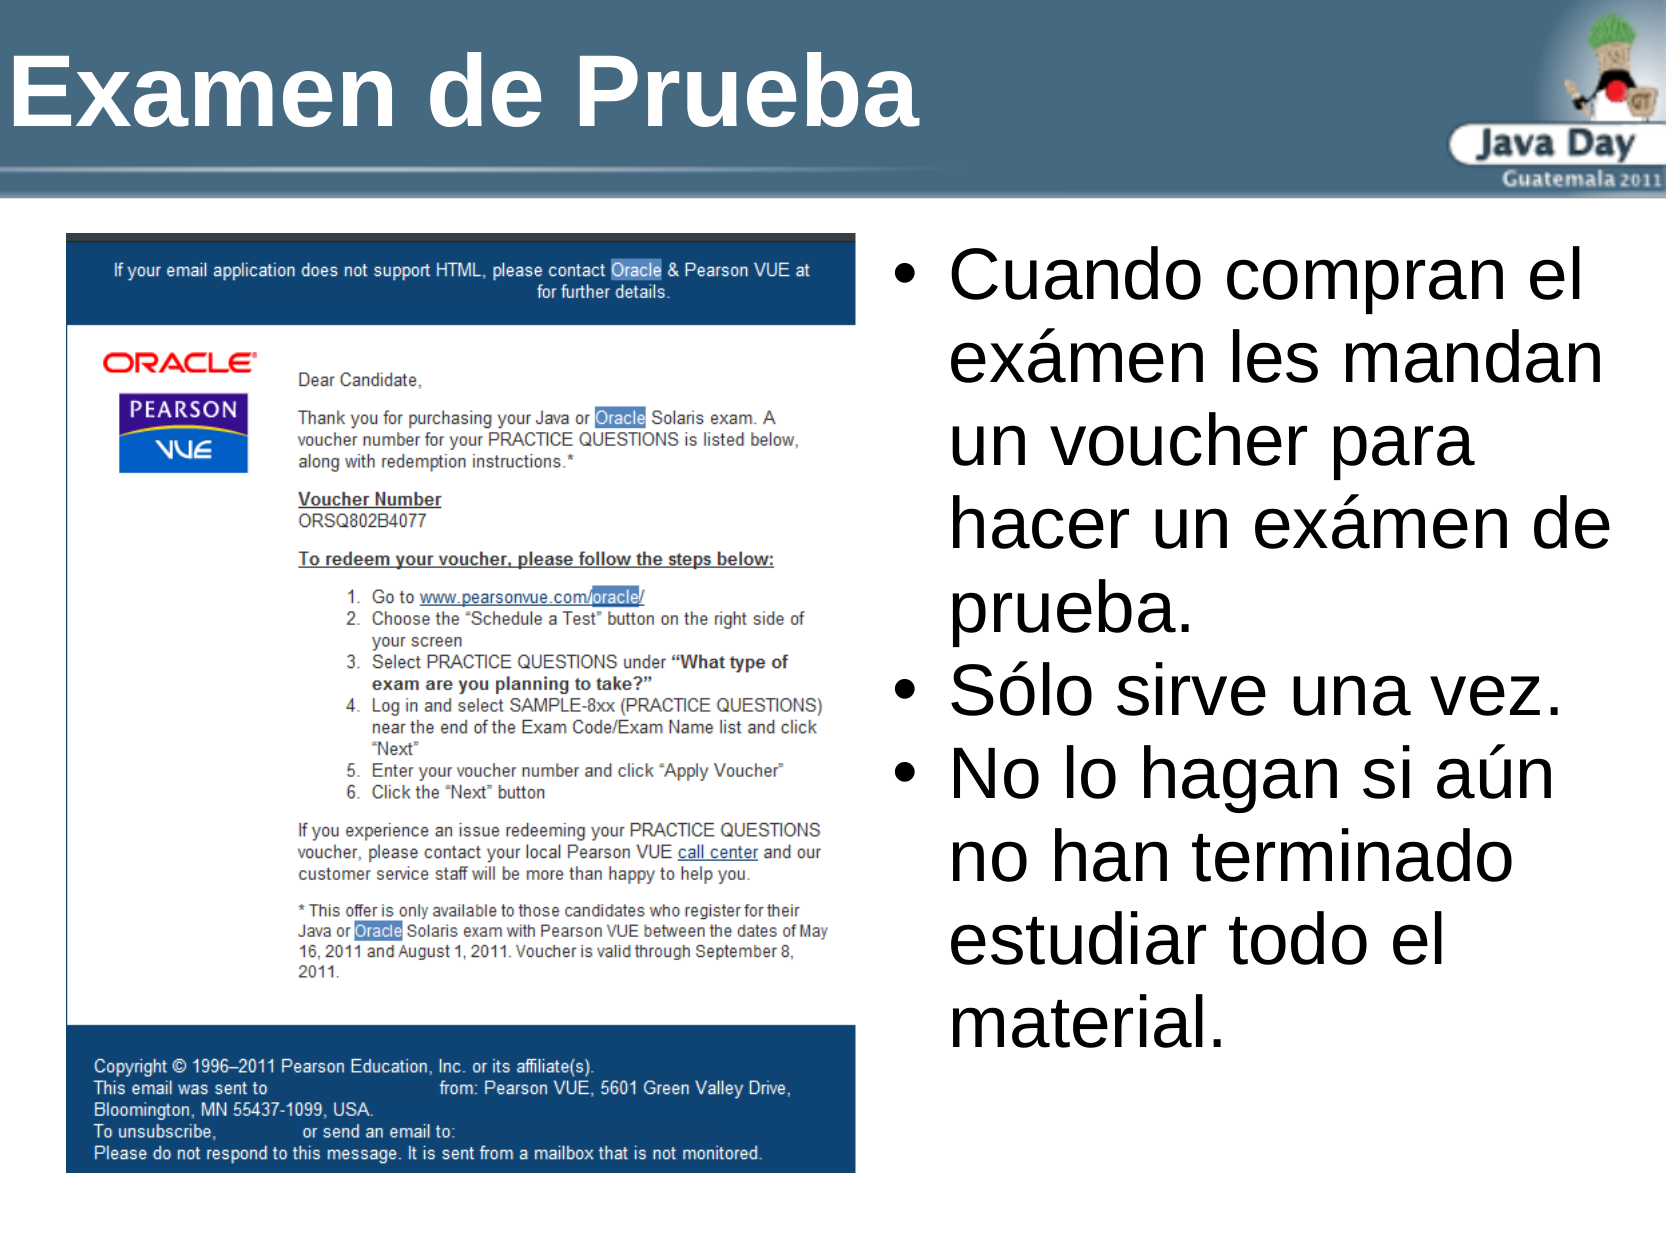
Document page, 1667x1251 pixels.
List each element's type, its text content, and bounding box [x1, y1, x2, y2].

text_box Cuando compran el exámen les mandan un voucher para hacer un exámen de prueba. Sólo sirve una vez. No lo hagan si aún no han terminado estudiar todo el material. [873, 233, 1615, 1065]
picture [66, 233, 857, 1173]
text_box Examen de Prueba [7, 33, 1502, 151]
picture [0, 0, 1666, 200]
